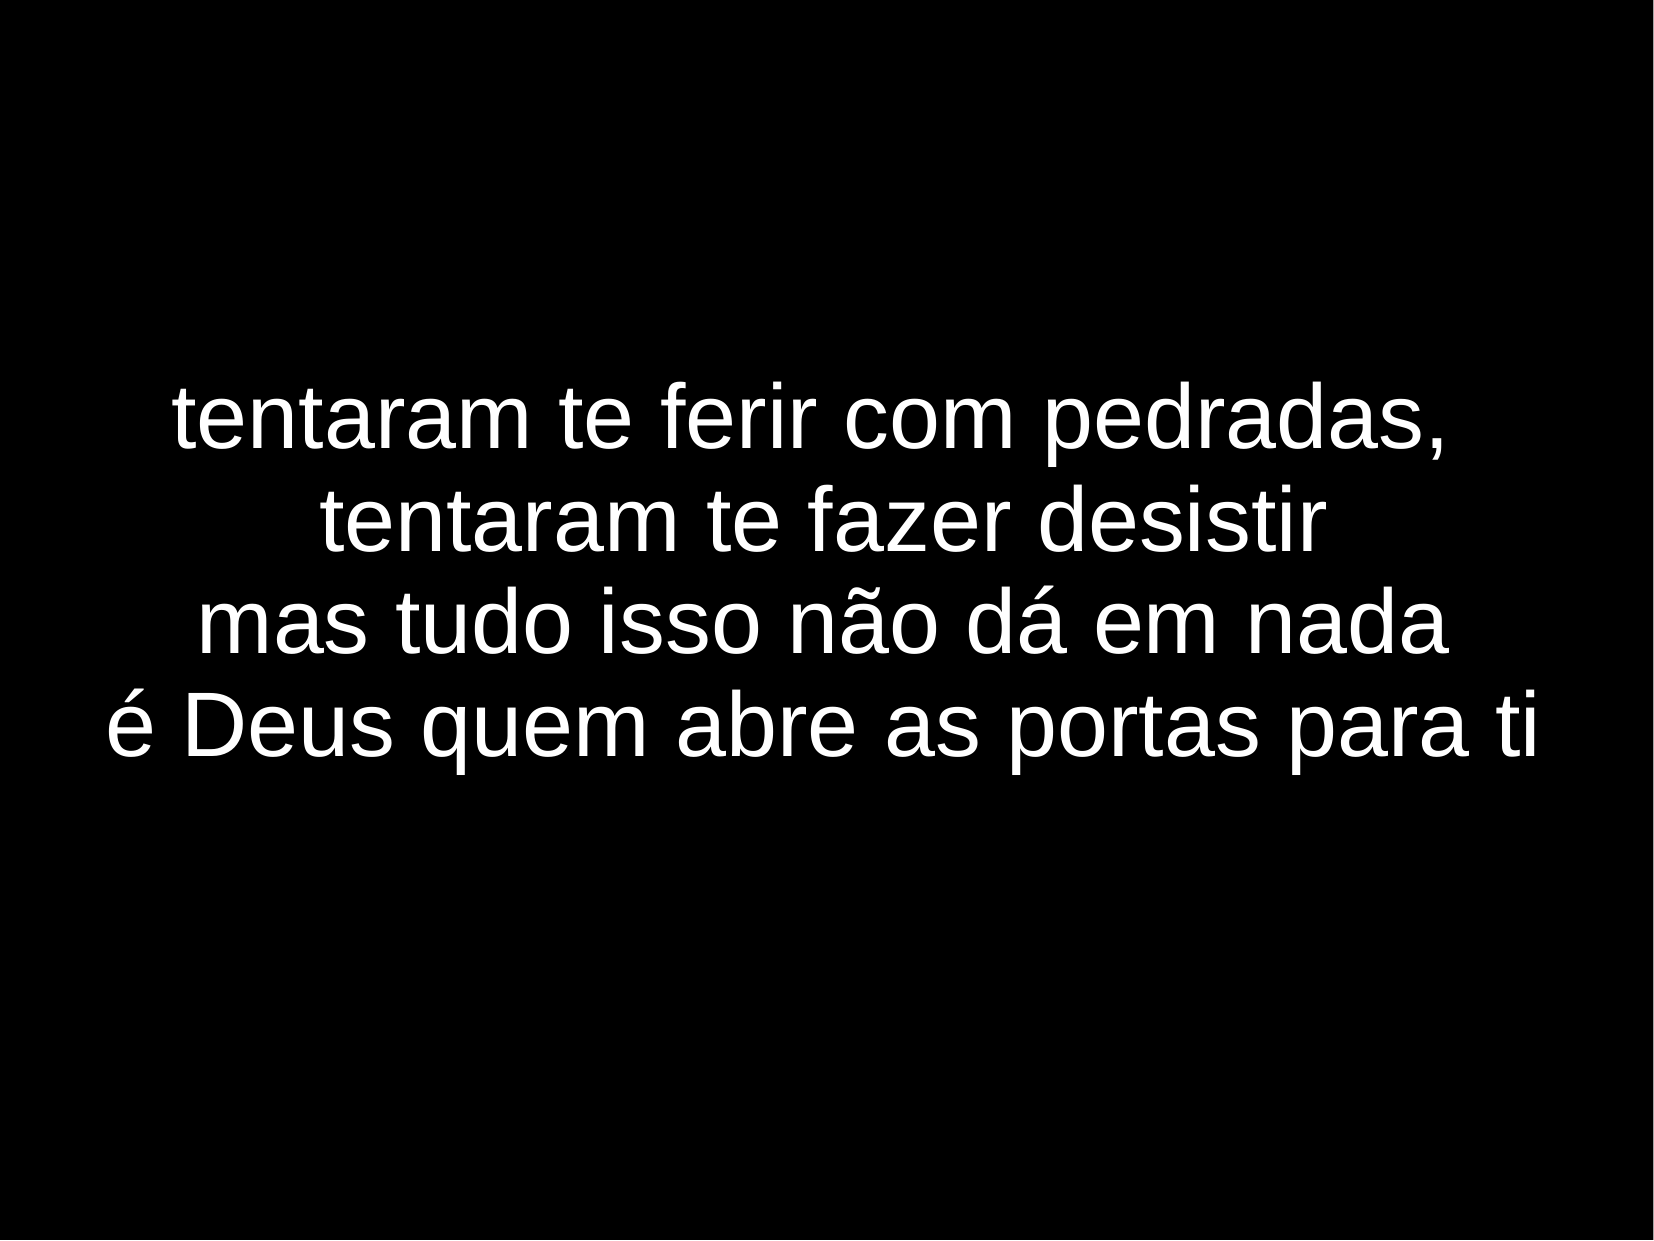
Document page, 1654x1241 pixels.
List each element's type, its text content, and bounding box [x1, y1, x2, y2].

text_box tentaram te ferir com pedradas, tentaram te fazer desistir mas tudo isso não dá em nada é Deus quem abre as portas para ti [44, 358, 1604, 785]
